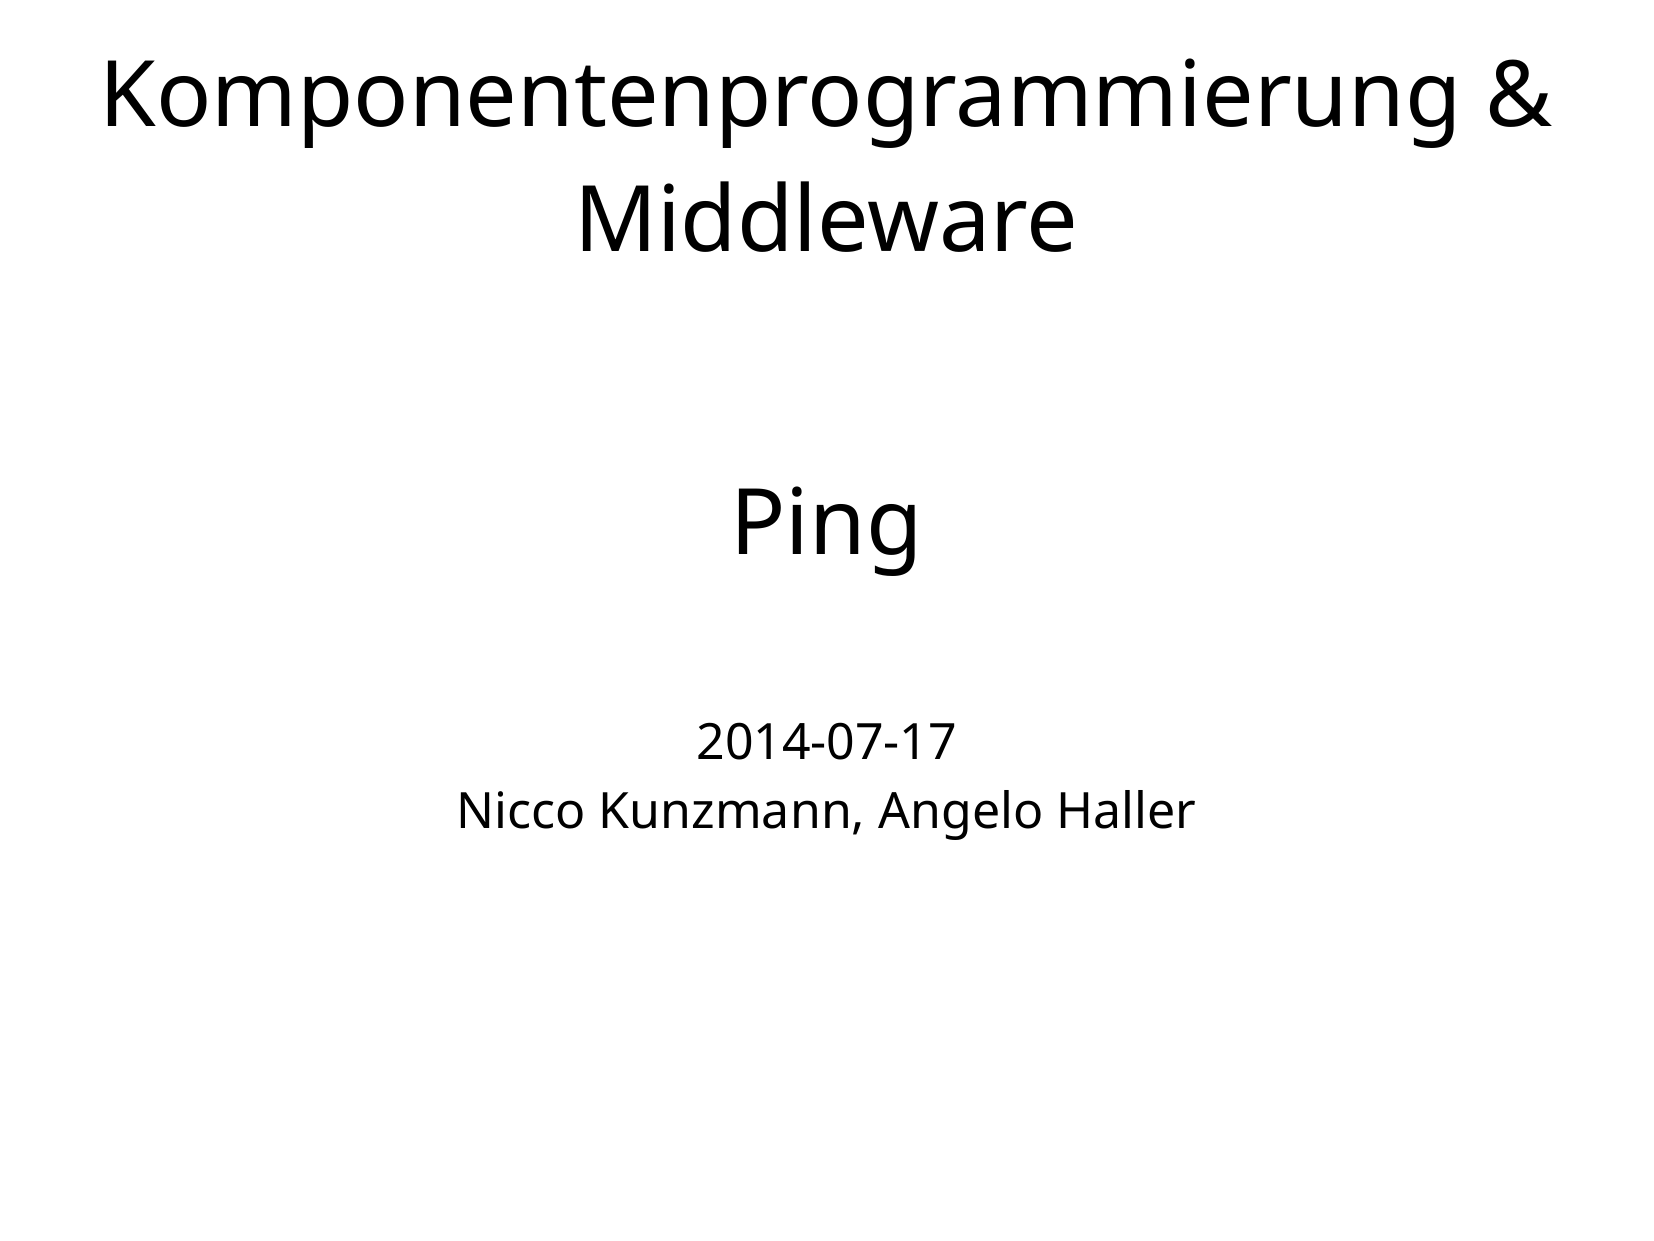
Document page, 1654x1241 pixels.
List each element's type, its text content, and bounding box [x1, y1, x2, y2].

title Komponentenprogrammierung & Middleware [82, 45, 1571, 261]
subtitle Ping 2014-07-17 Nicco Kunzmann, Angelo Haller [82, 290, 1571, 1010]
